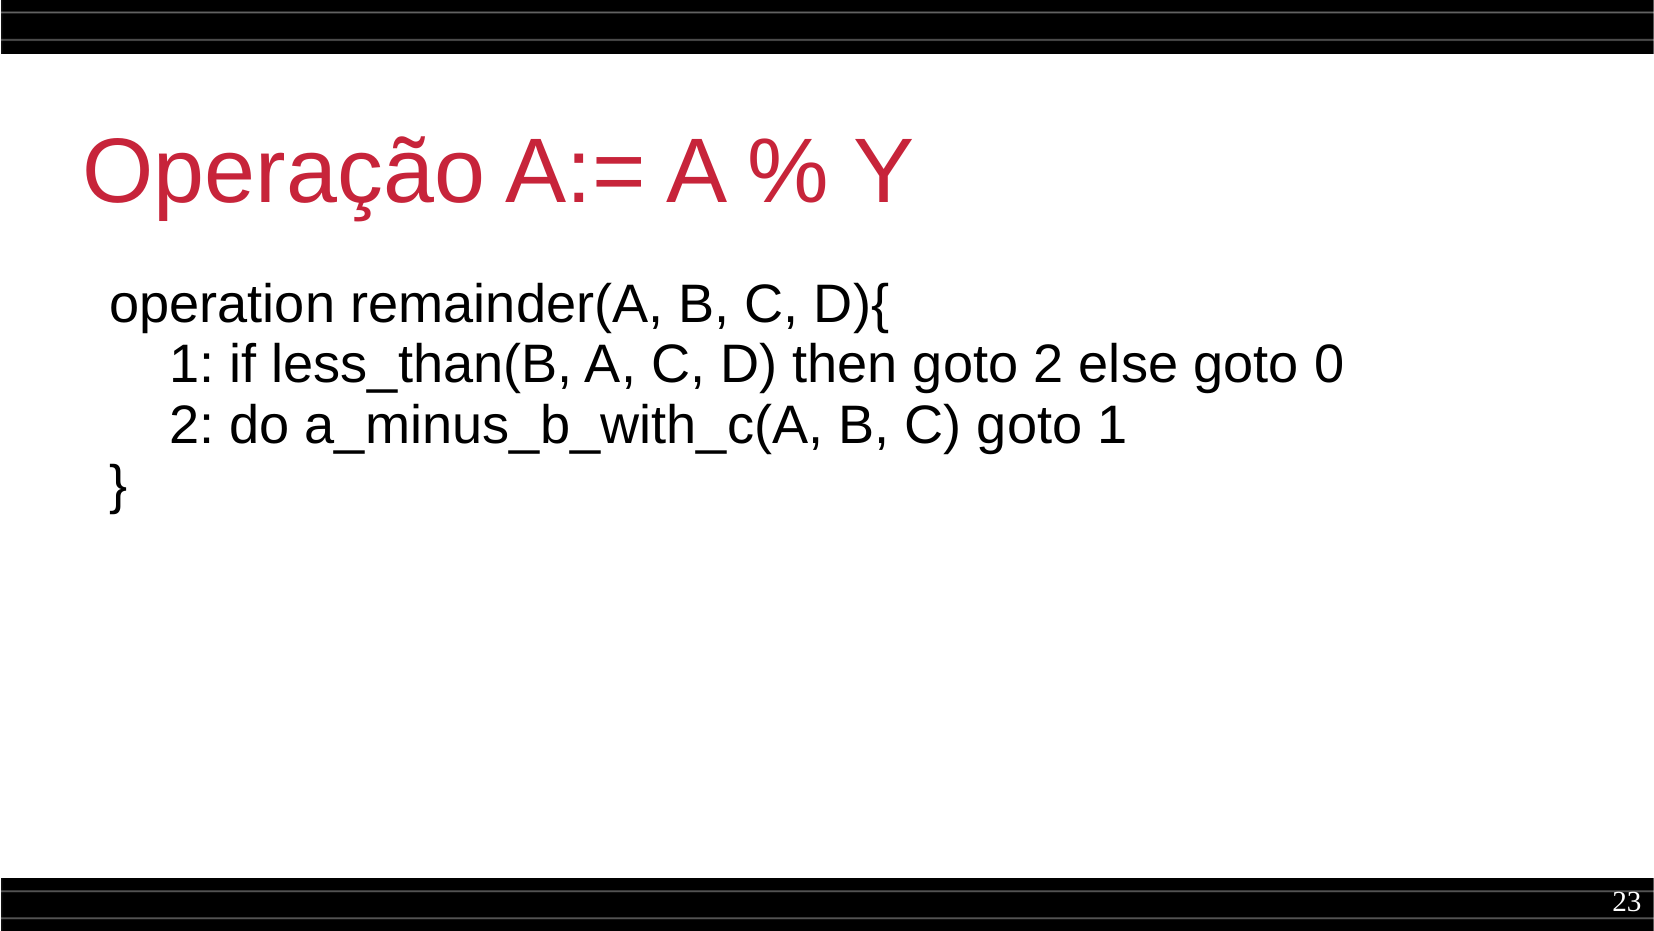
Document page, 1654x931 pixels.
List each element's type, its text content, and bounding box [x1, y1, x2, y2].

title Operação A:= A % Y [82, 92, 1571, 249]
picture [1, 878, 1654, 931]
picture [1, 0, 1654, 54]
text_box operation remainder(A, B, C, D){ 1: if less_than(B, A, C, D) then goto 2 else goto 0 2: do a_minus_b_with_c(A, B, C) goto 1 } [94, 265, 1453, 644]
